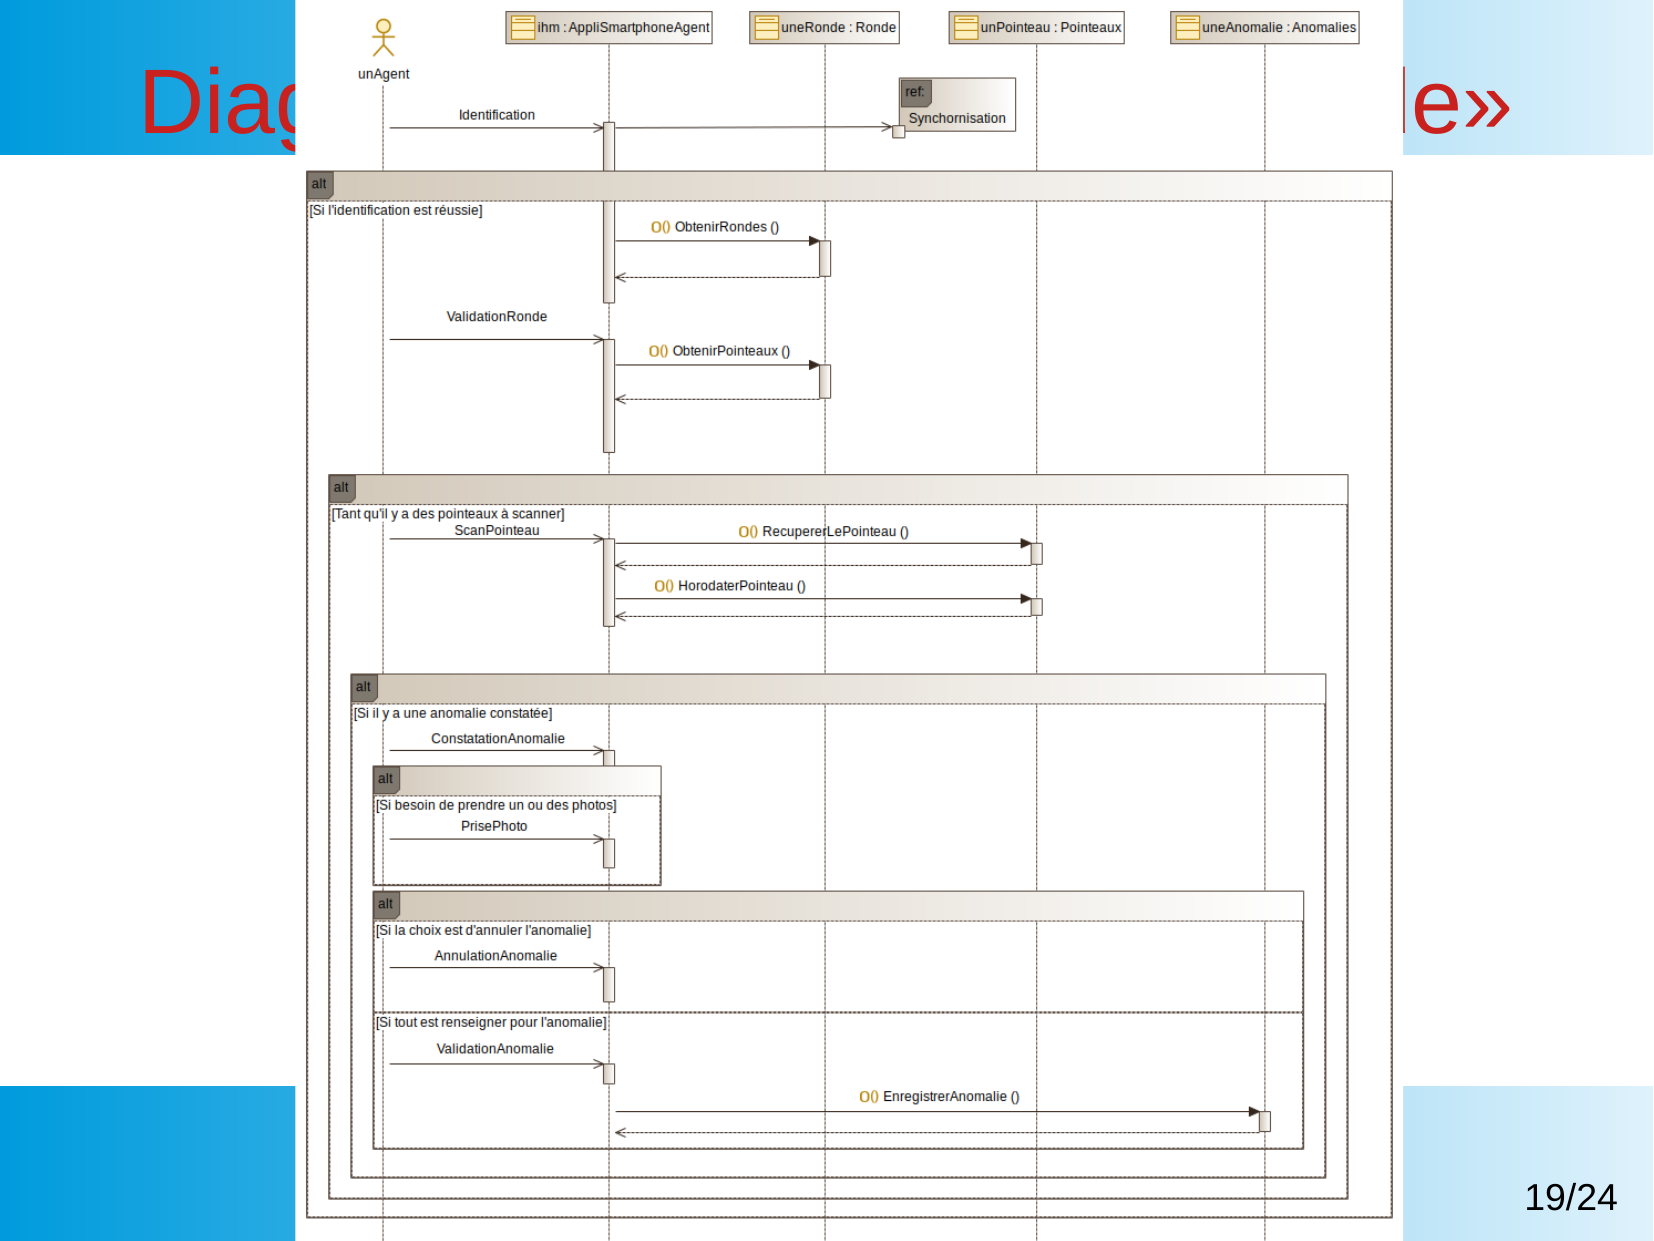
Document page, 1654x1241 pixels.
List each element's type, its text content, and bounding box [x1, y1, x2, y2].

title Diagramme «Réaliser une ronde» [82, 49, 295, 155]
text_box <numéro>/24 [1509, 1169, 1654, 1240]
picture [295, 0, 1404, 1241]
title Diagramme «Réaliser une ronde» [1404, 49, 1571, 155]
